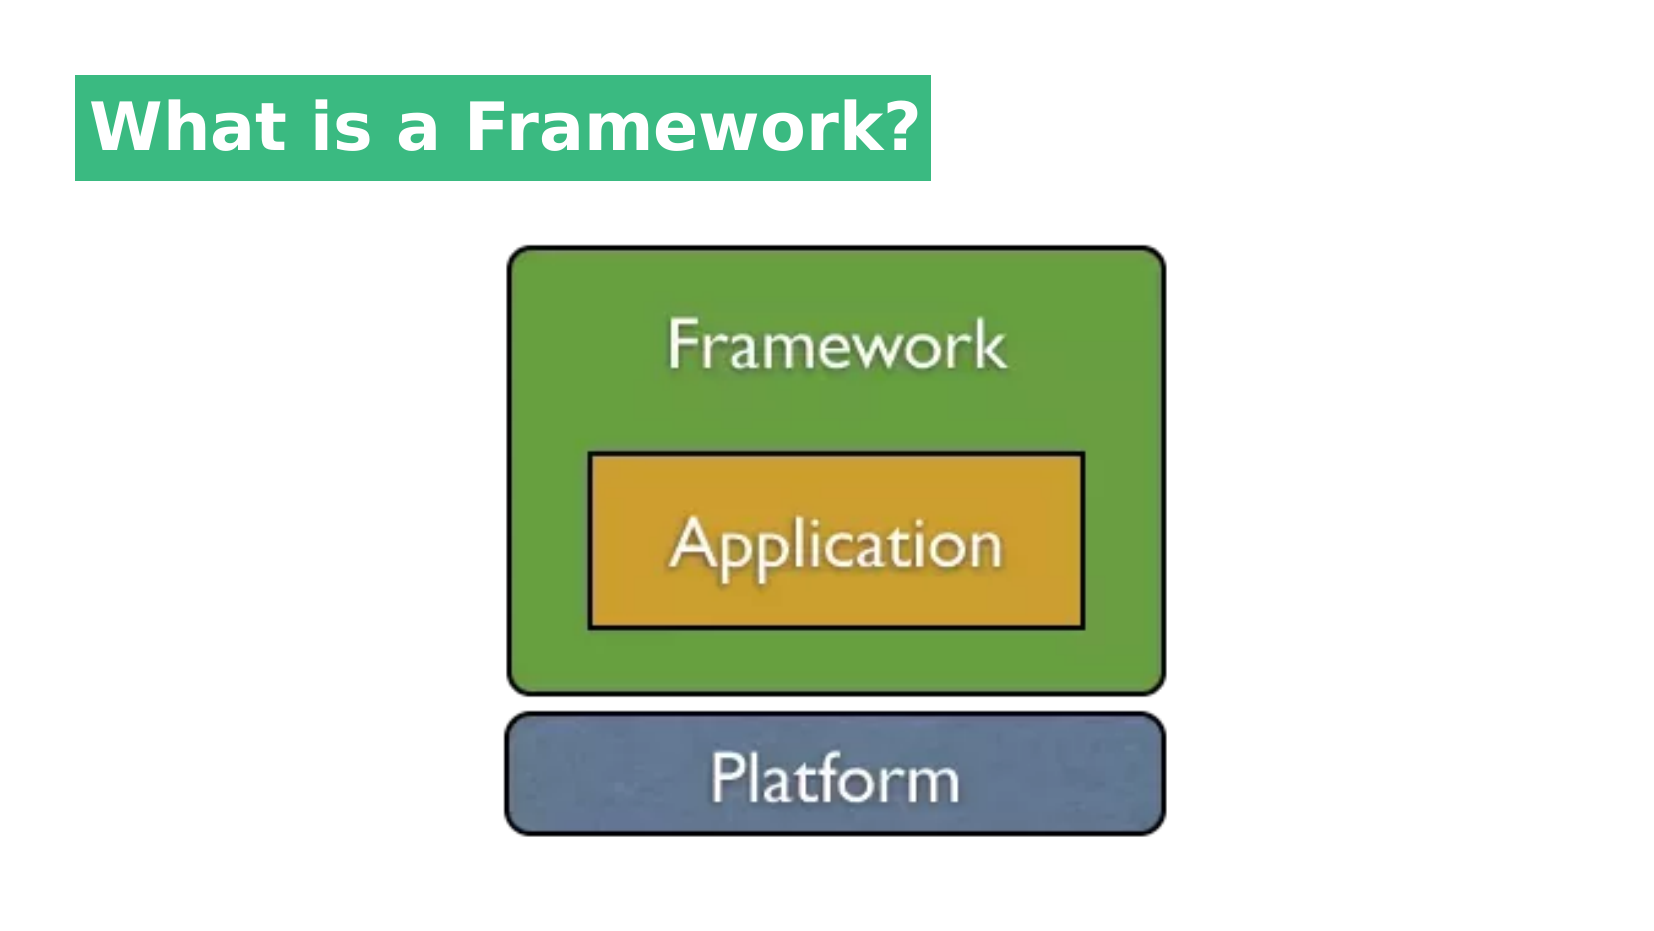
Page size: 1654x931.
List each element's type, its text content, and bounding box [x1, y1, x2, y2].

picture [478, 224, 1216, 859]
text_box What is a Framework? [75, 75, 931, 181]
